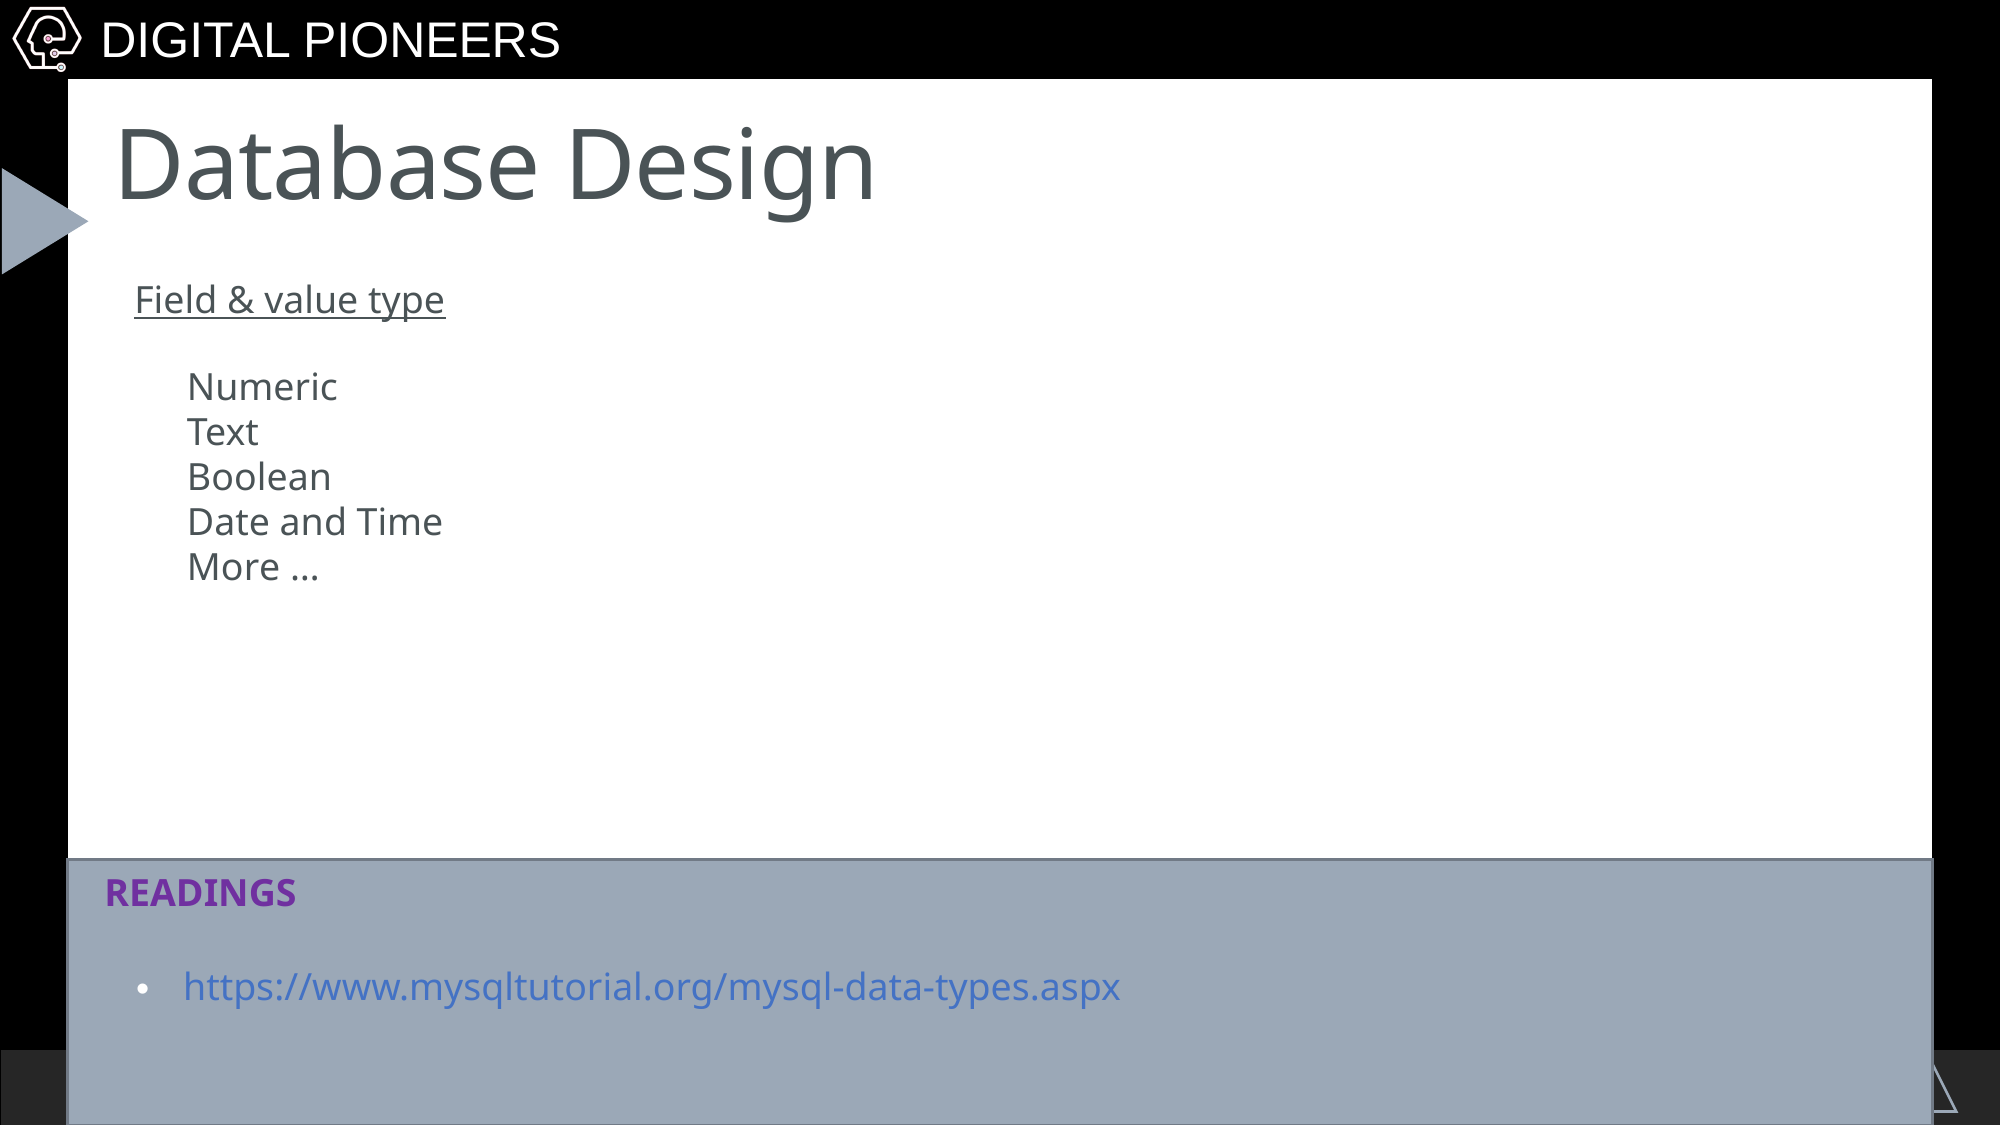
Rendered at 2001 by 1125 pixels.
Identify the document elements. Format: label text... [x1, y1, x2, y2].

text_box [68, 860, 1933, 1125]
picture [7, 5, 85, 73]
text_box DIGITAL PIONEERS [85, 0, 596, 76]
text_box https://www.mysqltutorial.org/mysql-data-types.aspx [121, 955, 1738, 1017]
text_box Field & value type [119, 268, 1842, 421]
title Database Design [98, 93, 1813, 243]
text_box READINGS [89, 861, 326, 922]
text_box Numeric Text Boolean Date and Time More … [125, 355, 1842, 598]
